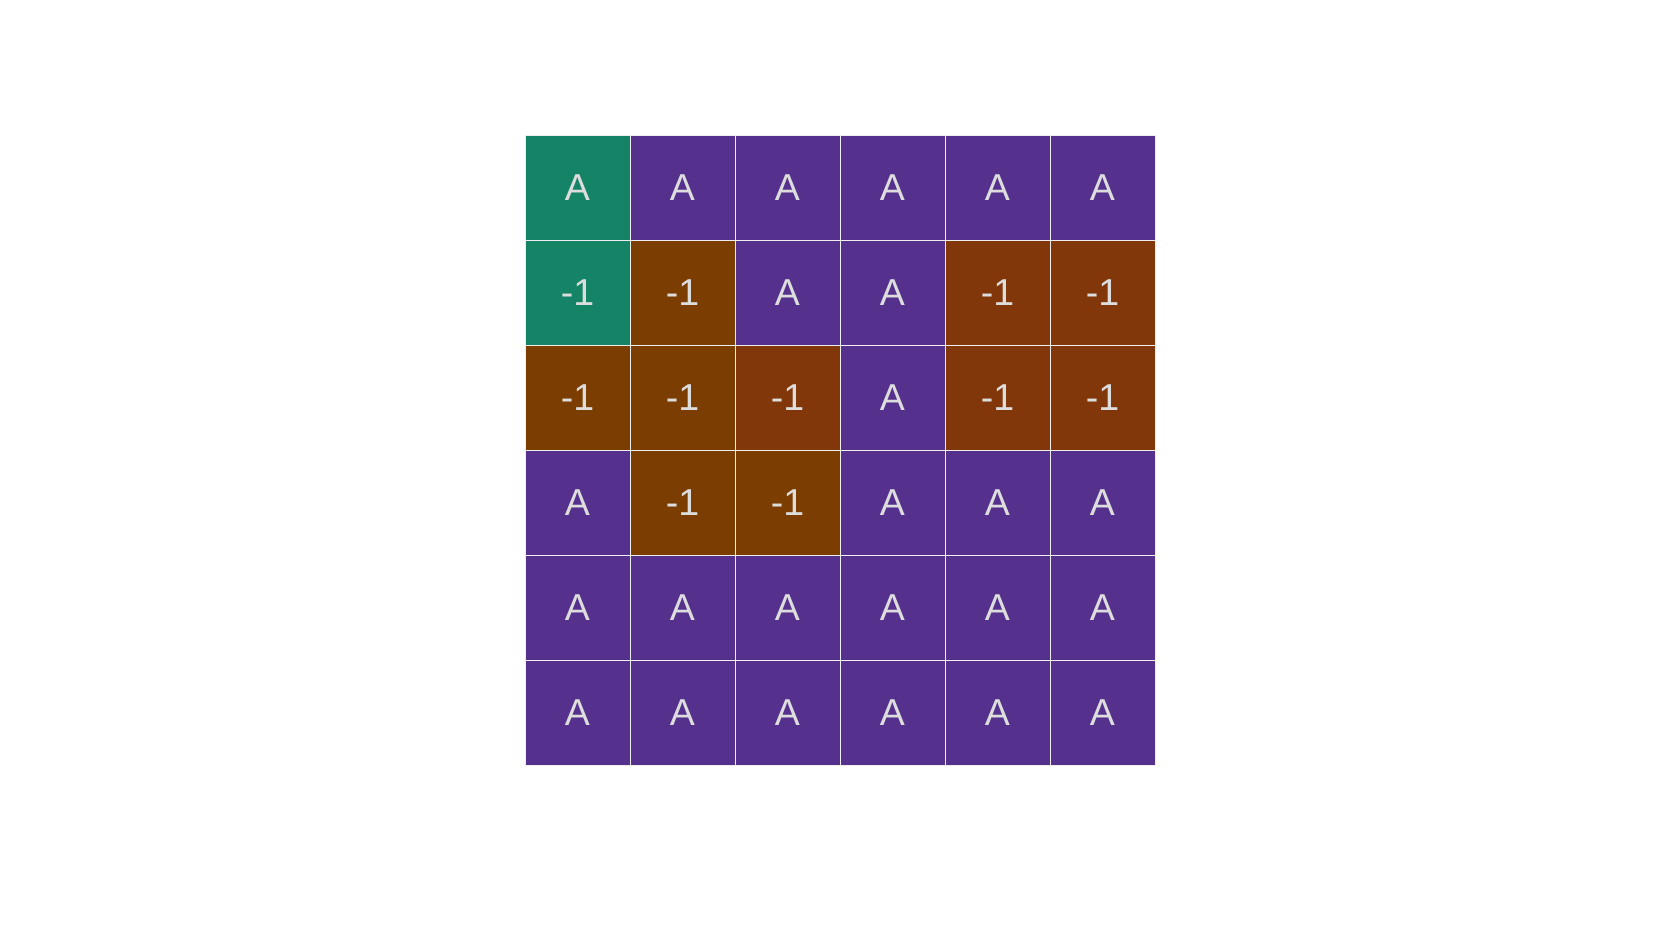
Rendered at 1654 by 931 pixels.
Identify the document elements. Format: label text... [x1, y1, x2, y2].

text_box A [840, 345, 945, 450]
text_box -1 [630, 240, 735, 345]
text_box A [735, 660, 840, 766]
text_box A [735, 555, 840, 660]
text_box A [840, 240, 945, 345]
text_box A [1050, 450, 1156, 555]
text_box -1 [1050, 240, 1156, 345]
text_box -1 [525, 345, 630, 450]
text_box A [1050, 660, 1156, 766]
text_box -1 [1050, 345, 1156, 450]
text_box A [735, 240, 840, 345]
text_box A [525, 555, 630, 660]
text_box A [840, 450, 945, 555]
text_box A [945, 450, 1050, 555]
text_box A [840, 555, 945, 660]
text_box A [840, 660, 945, 766]
text_box A [630, 555, 735, 660]
text_box -1 [525, 240, 630, 345]
text_box A [1050, 555, 1156, 660]
text_box -1 [630, 345, 735, 450]
text_box A [630, 660, 735, 766]
text_box -1 [945, 240, 1050, 345]
text_box -1 [630, 450, 735, 555]
text_box A [525, 660, 630, 766]
text_box A [630, 135, 735, 240]
text_box A [840, 135, 945, 240]
text_box A [525, 135, 630, 240]
text_box A [1050, 135, 1156, 240]
text_box -1 [945, 345, 1050, 450]
text_box A [945, 660, 1050, 766]
text_box -1 [735, 345, 840, 450]
text_box A [945, 555, 1050, 660]
text_box -1 [735, 450, 840, 555]
text_box A [735, 135, 840, 240]
text_box A [525, 450, 630, 555]
text_box A [945, 135, 1050, 240]
